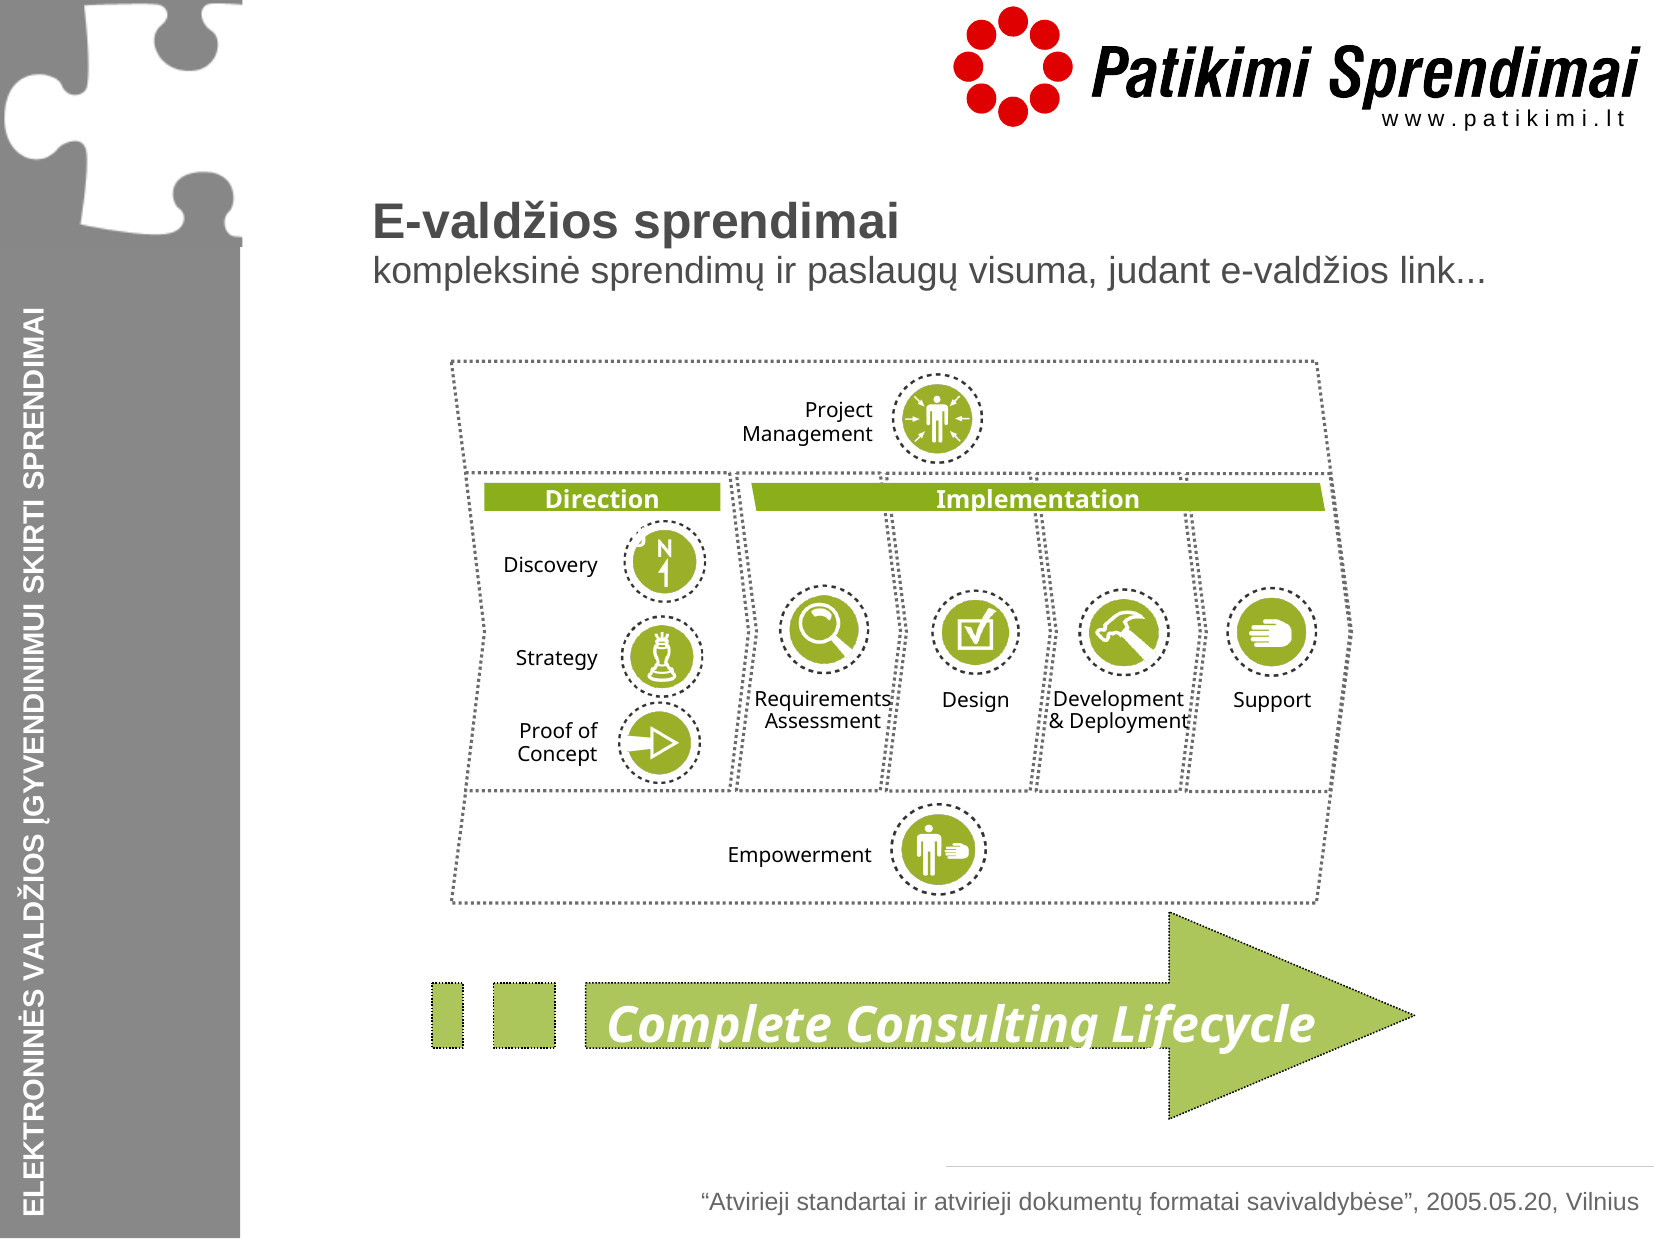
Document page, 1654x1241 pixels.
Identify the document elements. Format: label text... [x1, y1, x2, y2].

picture [953, 6, 1641, 127]
text_box E-valdžios sprendimai kompleksinė sprendimų ir paslaugų visuma, judant e-valdžios link... [372, 193, 1602, 296]
picture [883, 360, 997, 475]
text_box Complete Consulting Lifecycle [585, 982, 1338, 1061]
picture [1061, 572, 1186, 691]
text_box Direction Setting [484, 482, 721, 522]
text_box Development & Deployment [1037, 681, 1200, 744]
text_box Project Management [709, 391, 874, 455]
text_box [494, 983, 555, 1048]
text_box Design [931, 685, 1021, 724]
text_box Strategy [493, 639, 598, 681]
picture [921, 573, 1032, 685]
text_box Support [1222, 684, 1324, 724]
picture [762, 572, 887, 683]
picture [611, 522, 716, 795]
picture [882, 794, 998, 909]
text_box [432, 983, 463, 1048]
text_box Proof of Concept [473, 712, 598, 776]
picture [1218, 579, 1330, 684]
text_box Discovery [494, 546, 598, 588]
text_box Requirements Assessment [746, 681, 900, 744]
text_box [1169, 911, 1336, 982]
text_box Empowerment [708, 836, 873, 879]
text_box Implementation [751, 482, 1326, 522]
text_box [1169, 1061, 1307, 1120]
text_box [451, 361, 1352, 904]
text_box [1338, 983, 1415, 1048]
